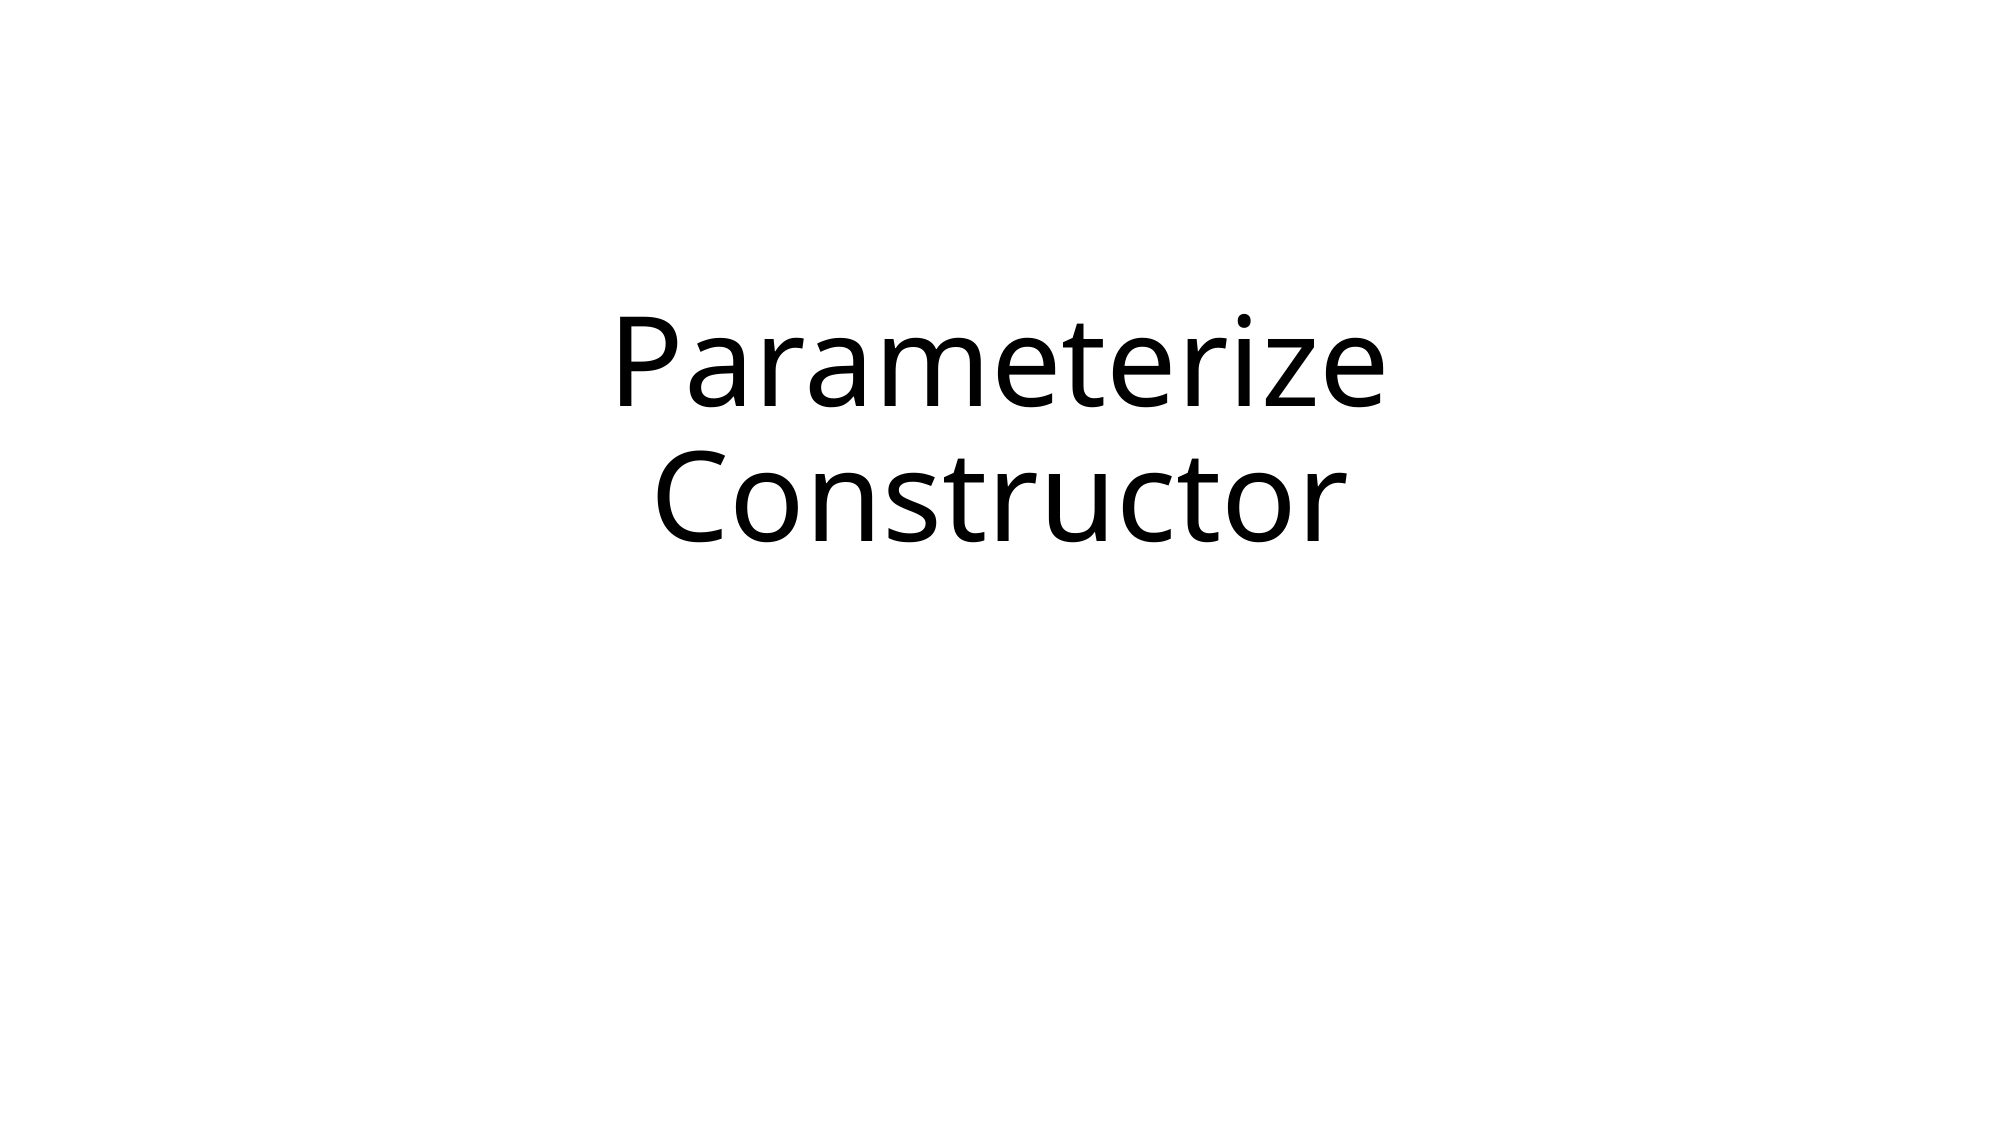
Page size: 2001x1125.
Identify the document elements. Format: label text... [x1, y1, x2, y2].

title Parameterize Constructor [249, 184, 1750, 576]
